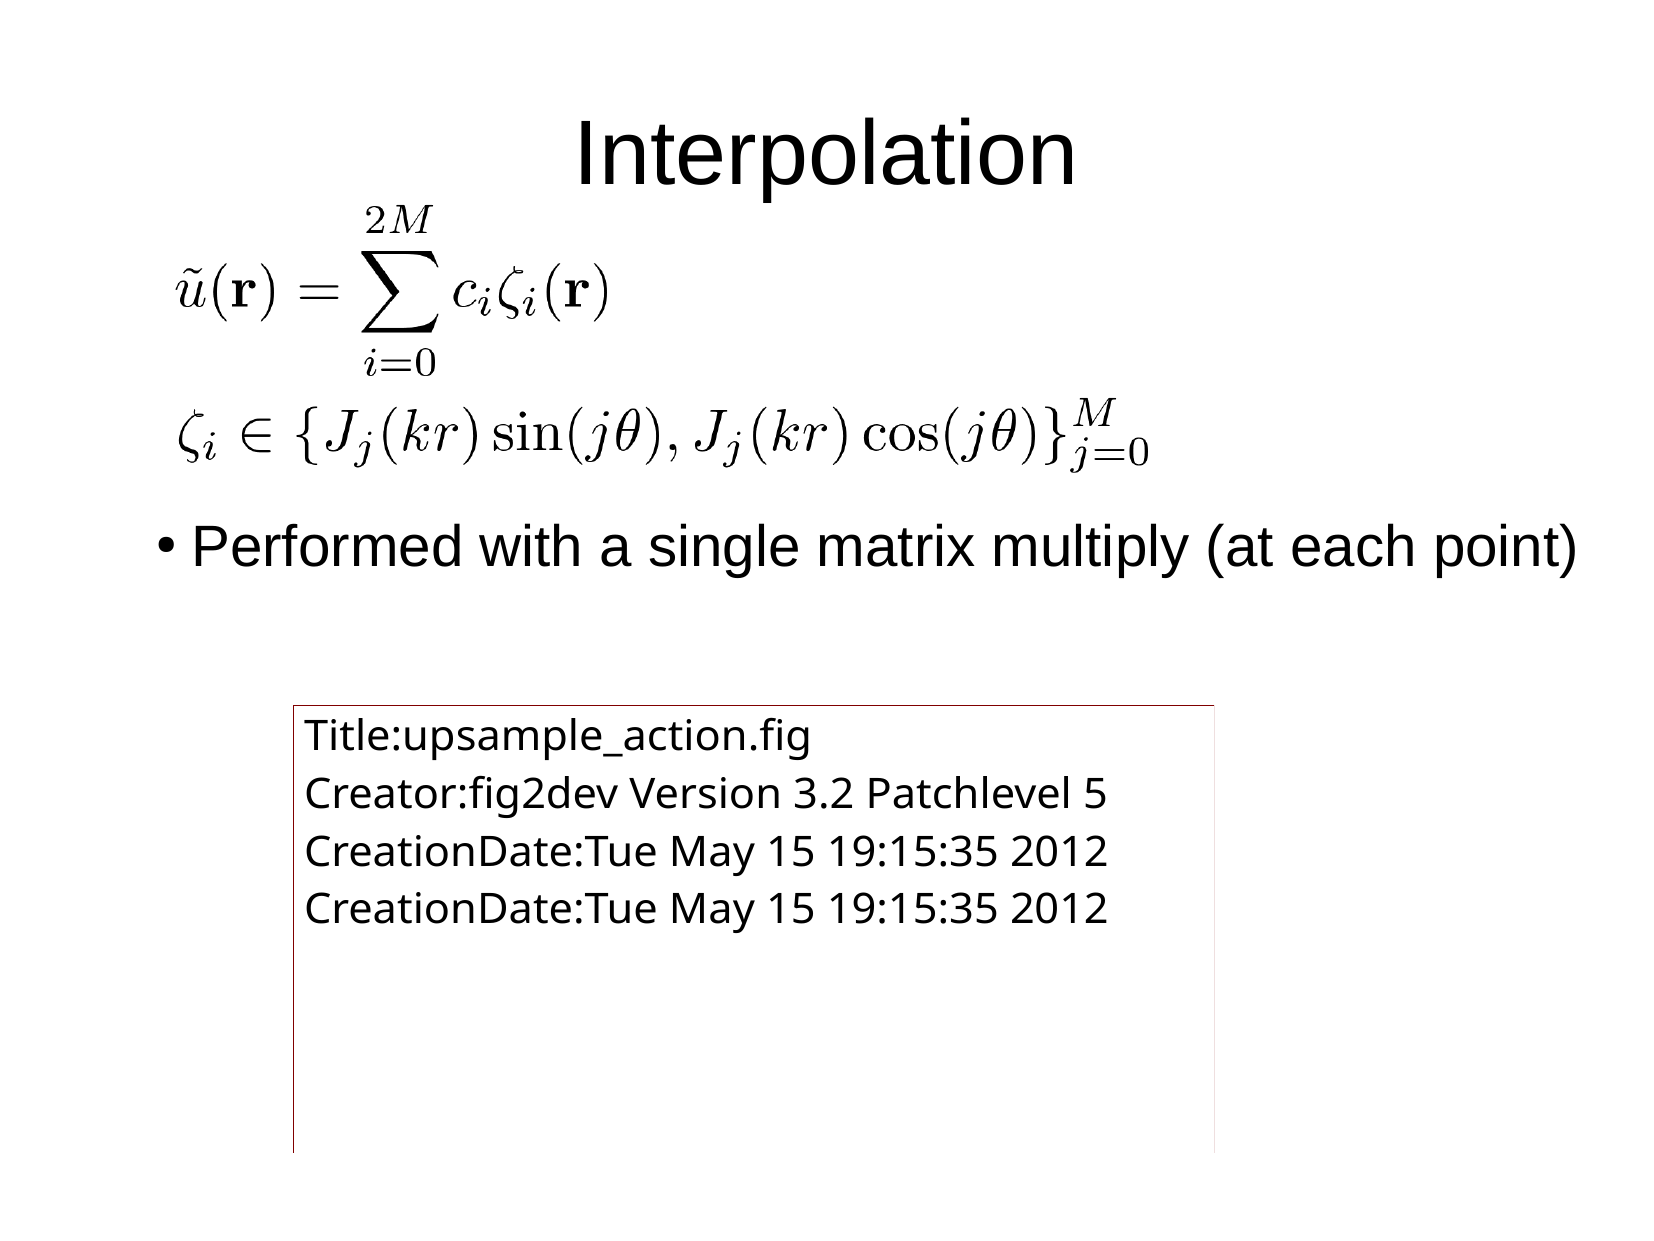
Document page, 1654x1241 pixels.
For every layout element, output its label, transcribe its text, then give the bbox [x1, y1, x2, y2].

title Interpolation [82, 49, 1571, 257]
picture [175, 204, 607, 376]
picture [178, 397, 1148, 473]
picture [289, 702, 1215, 1153]
text_box Performed with a single matrix multiply (at each point) [102, 505, 1635, 746]
